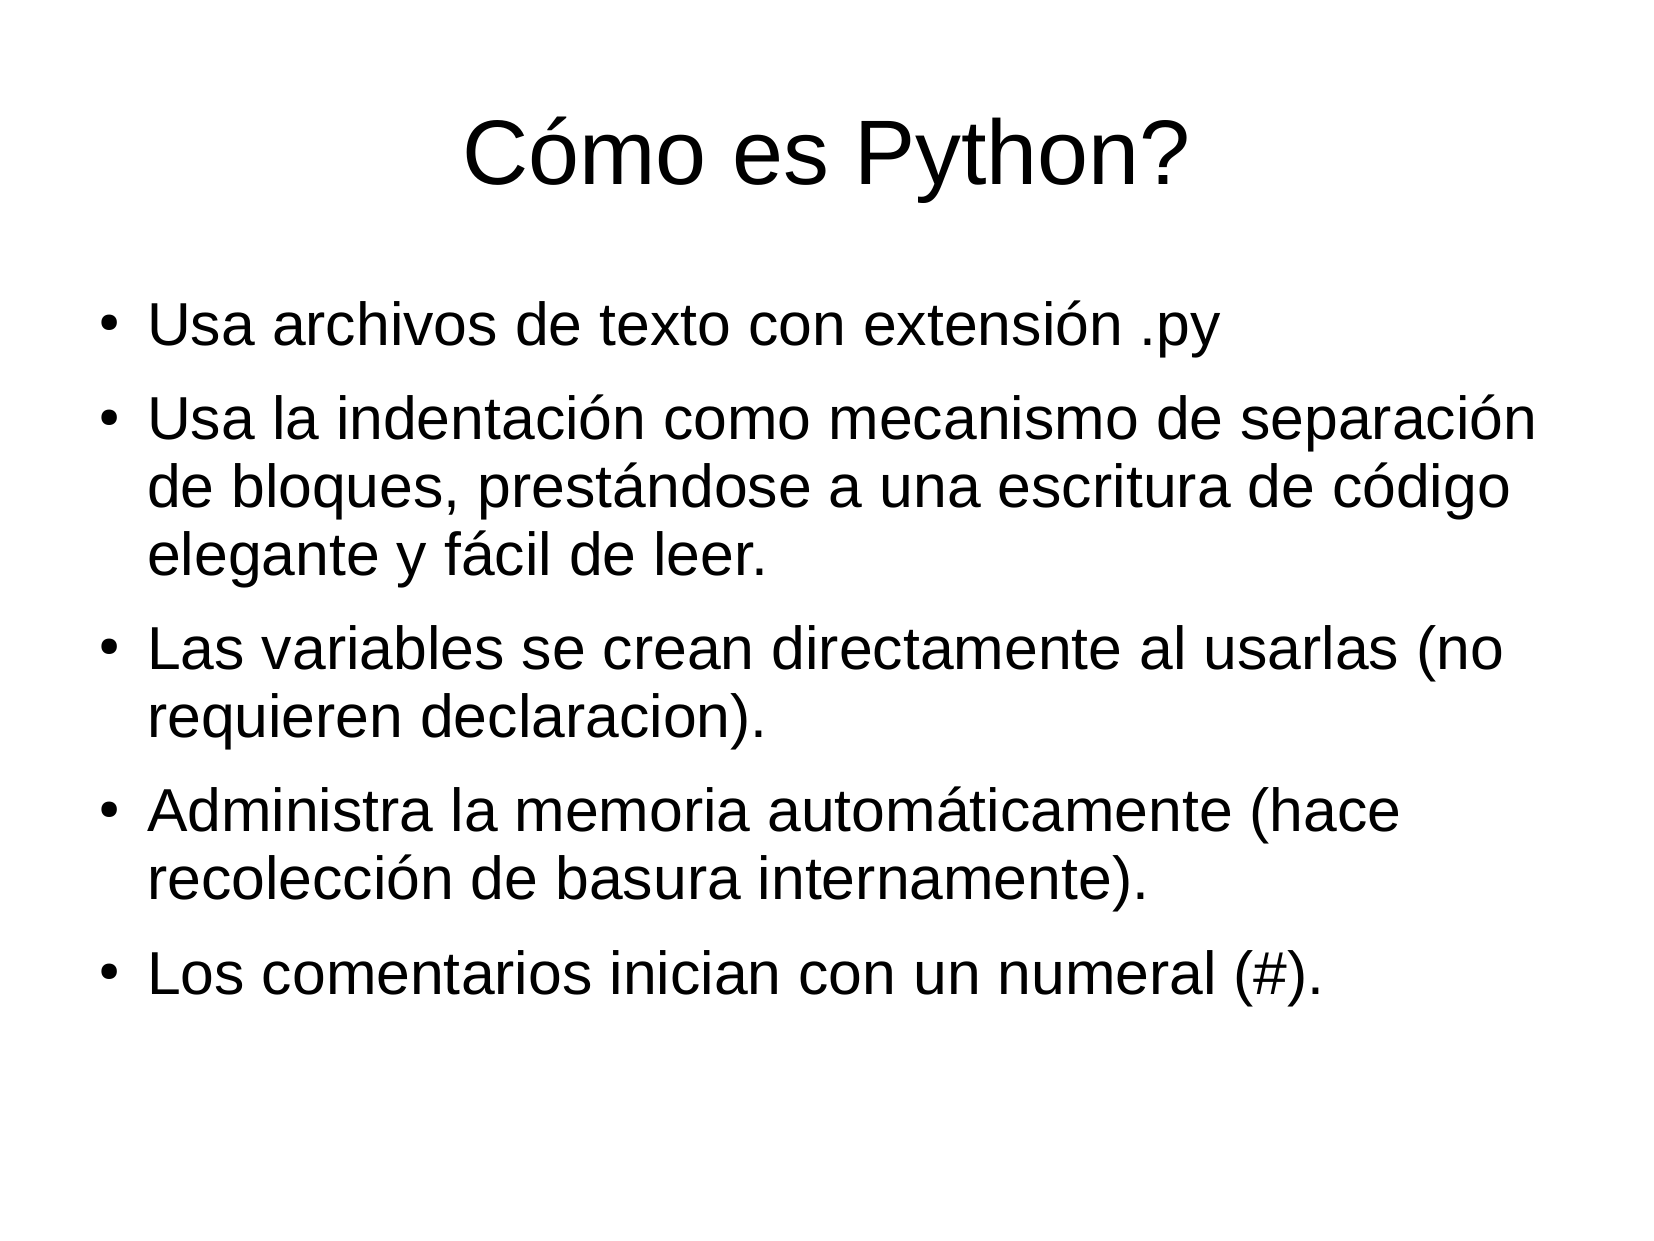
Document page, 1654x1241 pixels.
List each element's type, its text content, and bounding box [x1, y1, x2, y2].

list Usa archivos de texto con extensión .py Usa la indentación como mecanismo de separación de bloques, prestándose a una escritura de código elegante y fácil de leer. Las variables se crean directamente al usarlas (no requieren declaracion). Administra la memoria automáticamente (hace recolección de basura internamente). Los comentarios inician con un numeral (#). [82, 290, 1571, 1010]
title Cómo es Python? [82, 49, 1571, 257]
